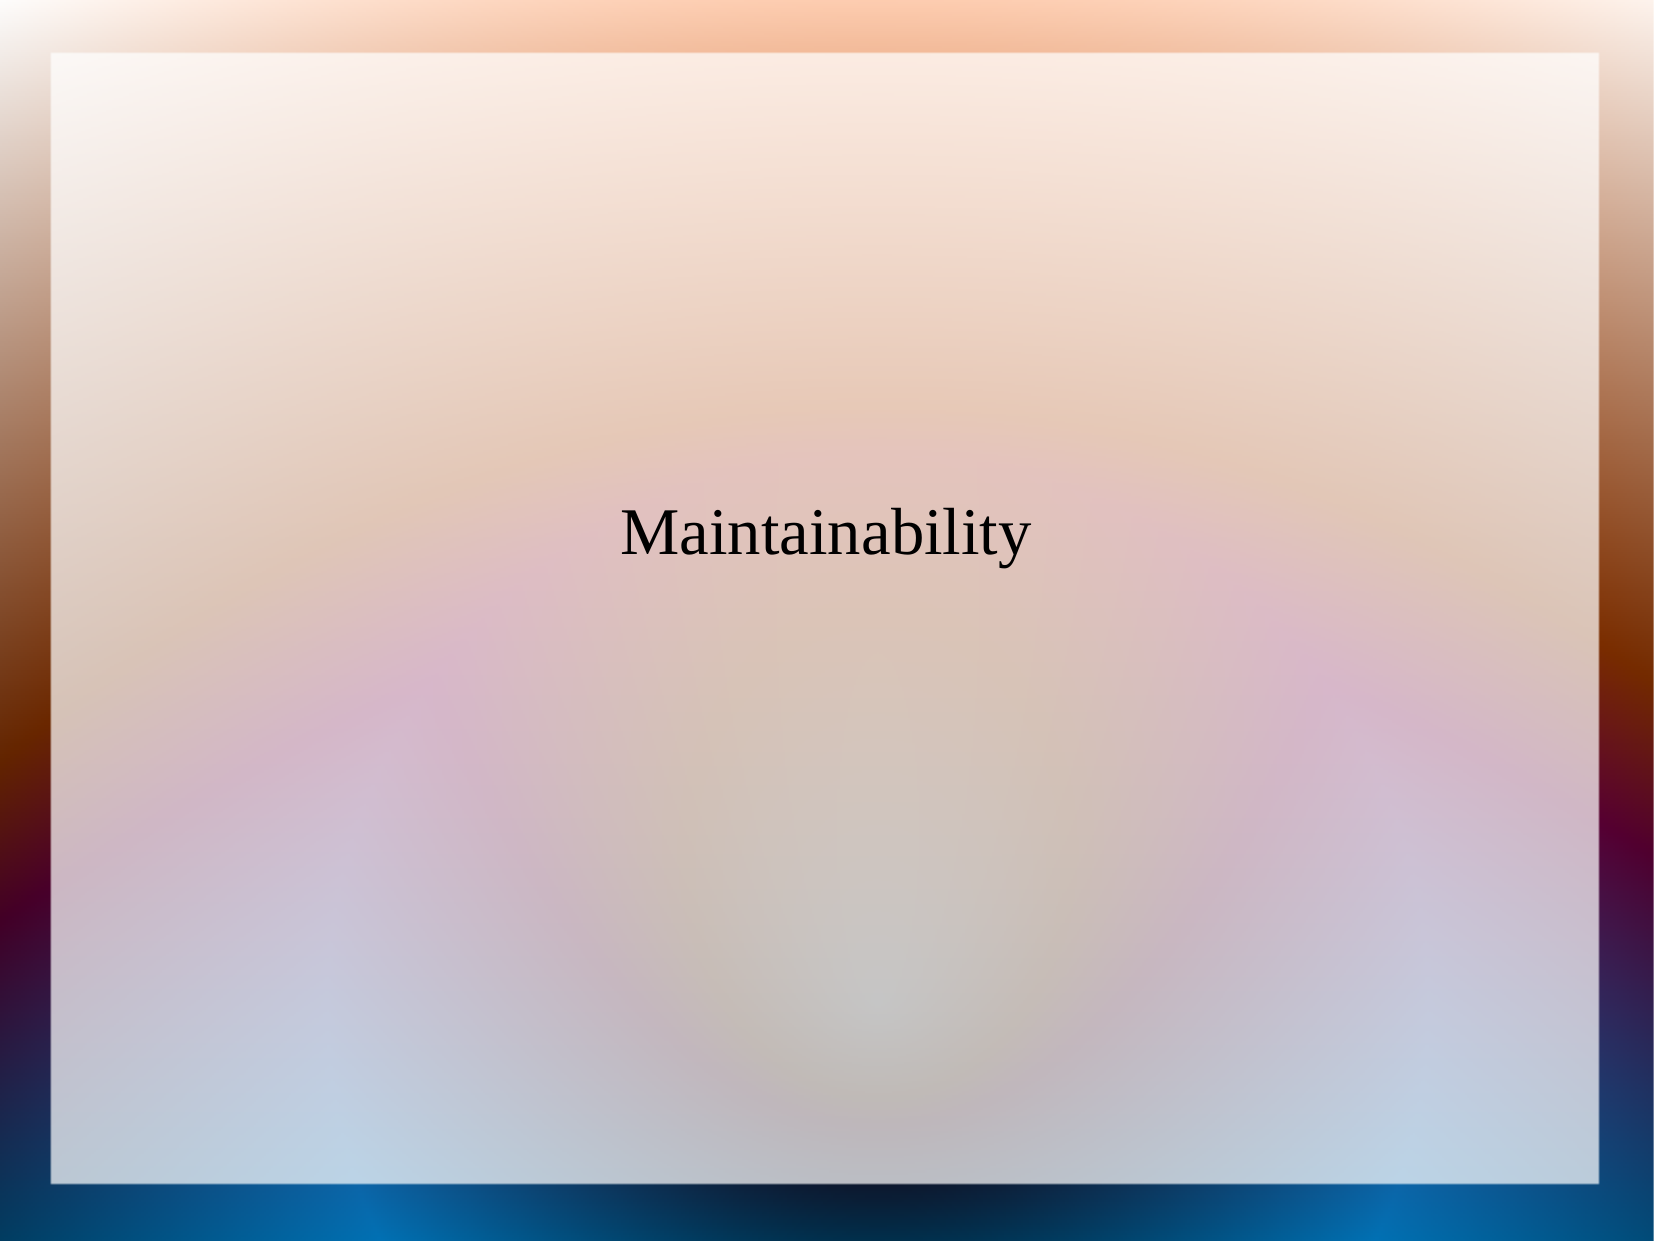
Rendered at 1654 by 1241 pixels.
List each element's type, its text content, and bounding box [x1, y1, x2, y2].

picture [0, 0, 1654, 1241]
subtitle Maintainability [82, 55, 1571, 1010]
